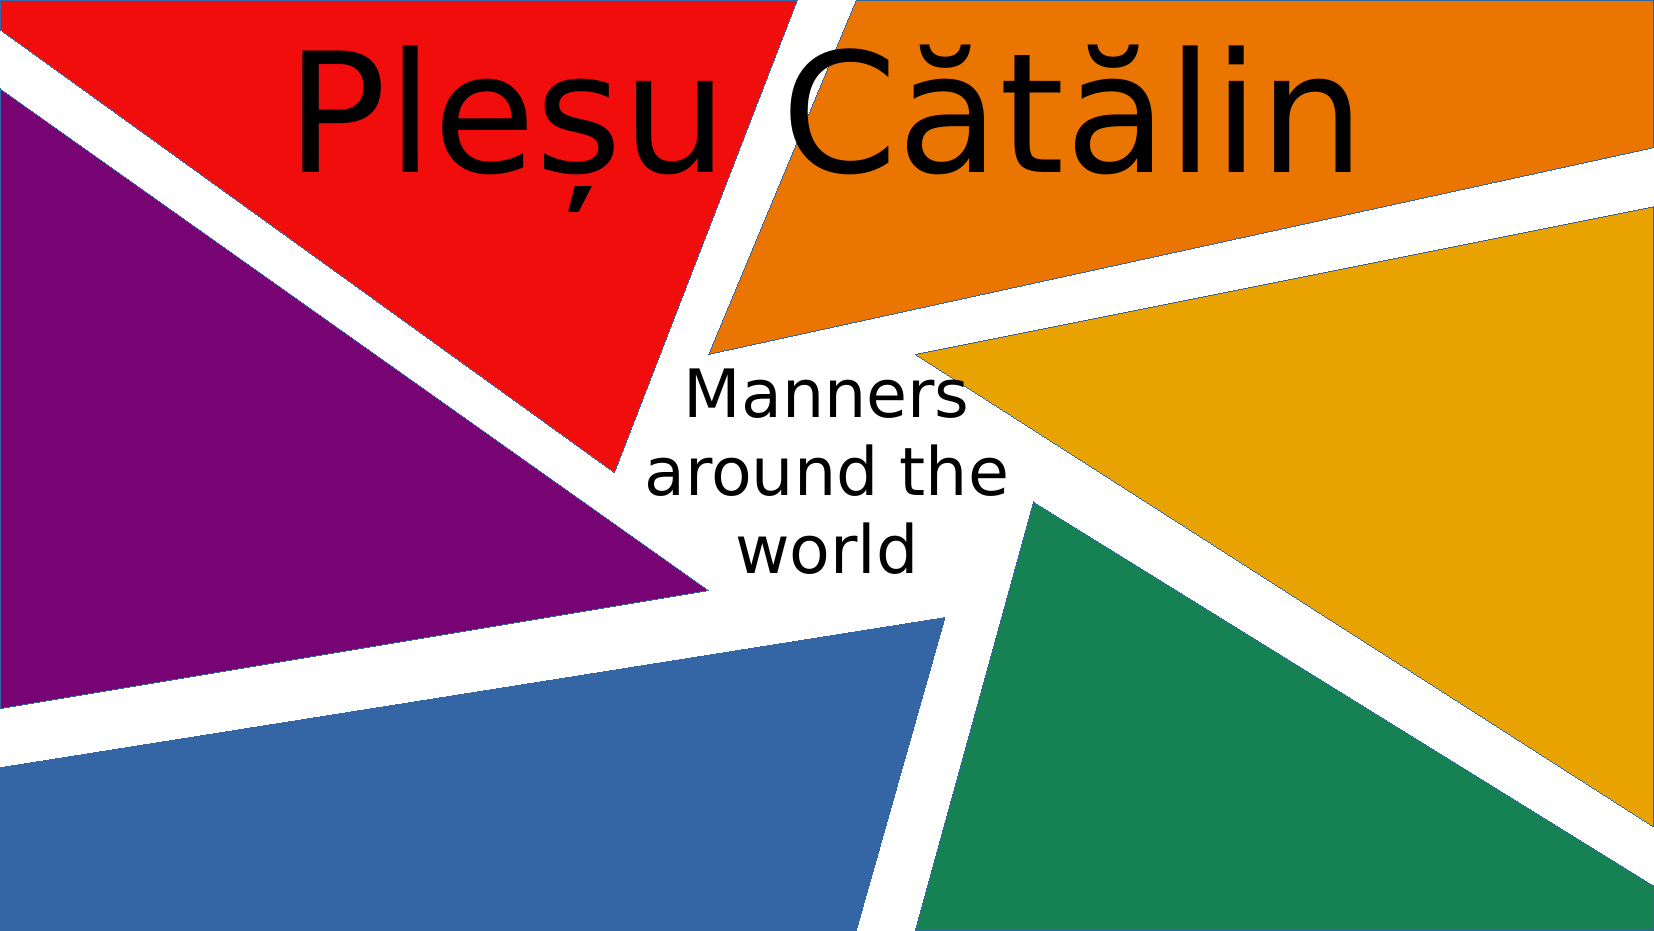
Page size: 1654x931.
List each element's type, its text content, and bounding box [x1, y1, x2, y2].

subtitle Manners around the world [620, 324, 1034, 621]
title Pleșu Cătălin [82, 17, 1571, 212]
